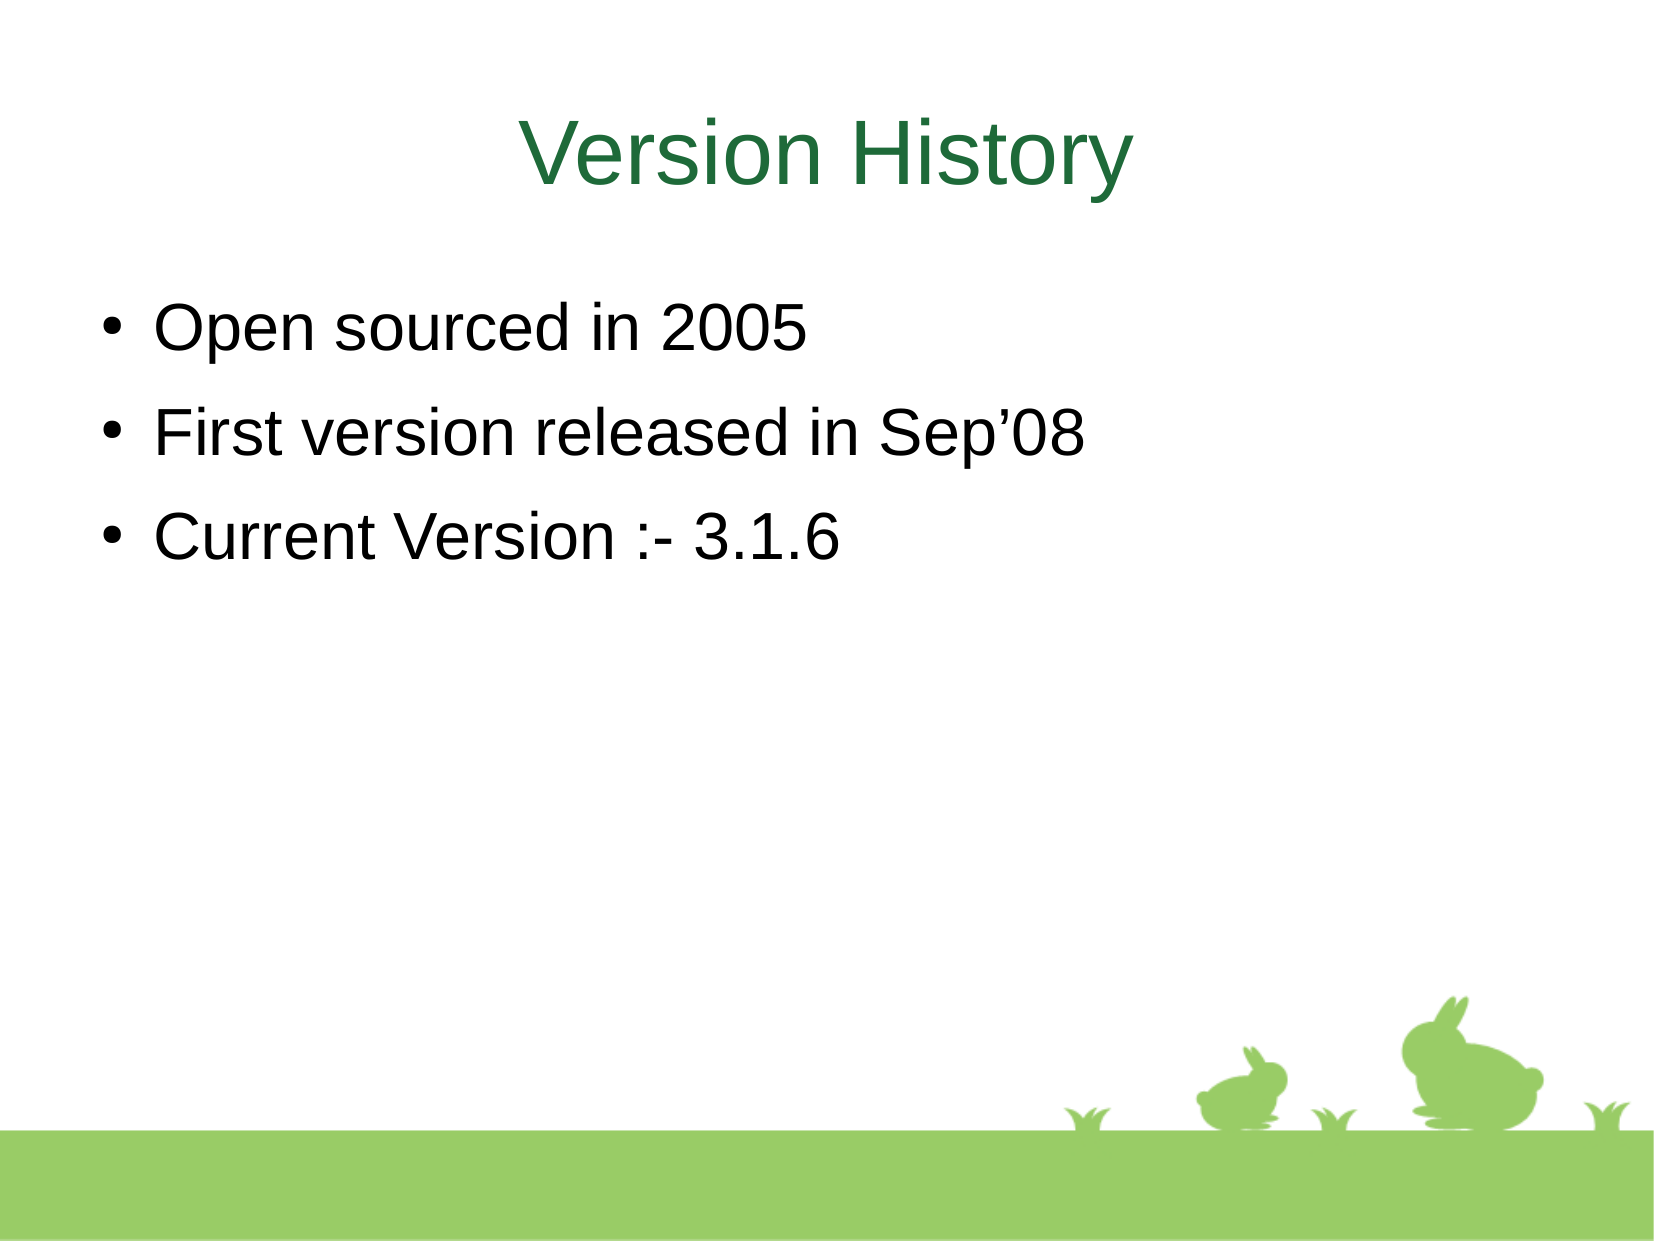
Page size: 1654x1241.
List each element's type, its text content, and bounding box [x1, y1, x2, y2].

picture [0, 0, 1654, 1241]
list Open sourced in 2005 First version released in Sep’08 Current Version :- 3.1.6 [82, 290, 1571, 1010]
title Version History [82, 49, 1571, 257]
